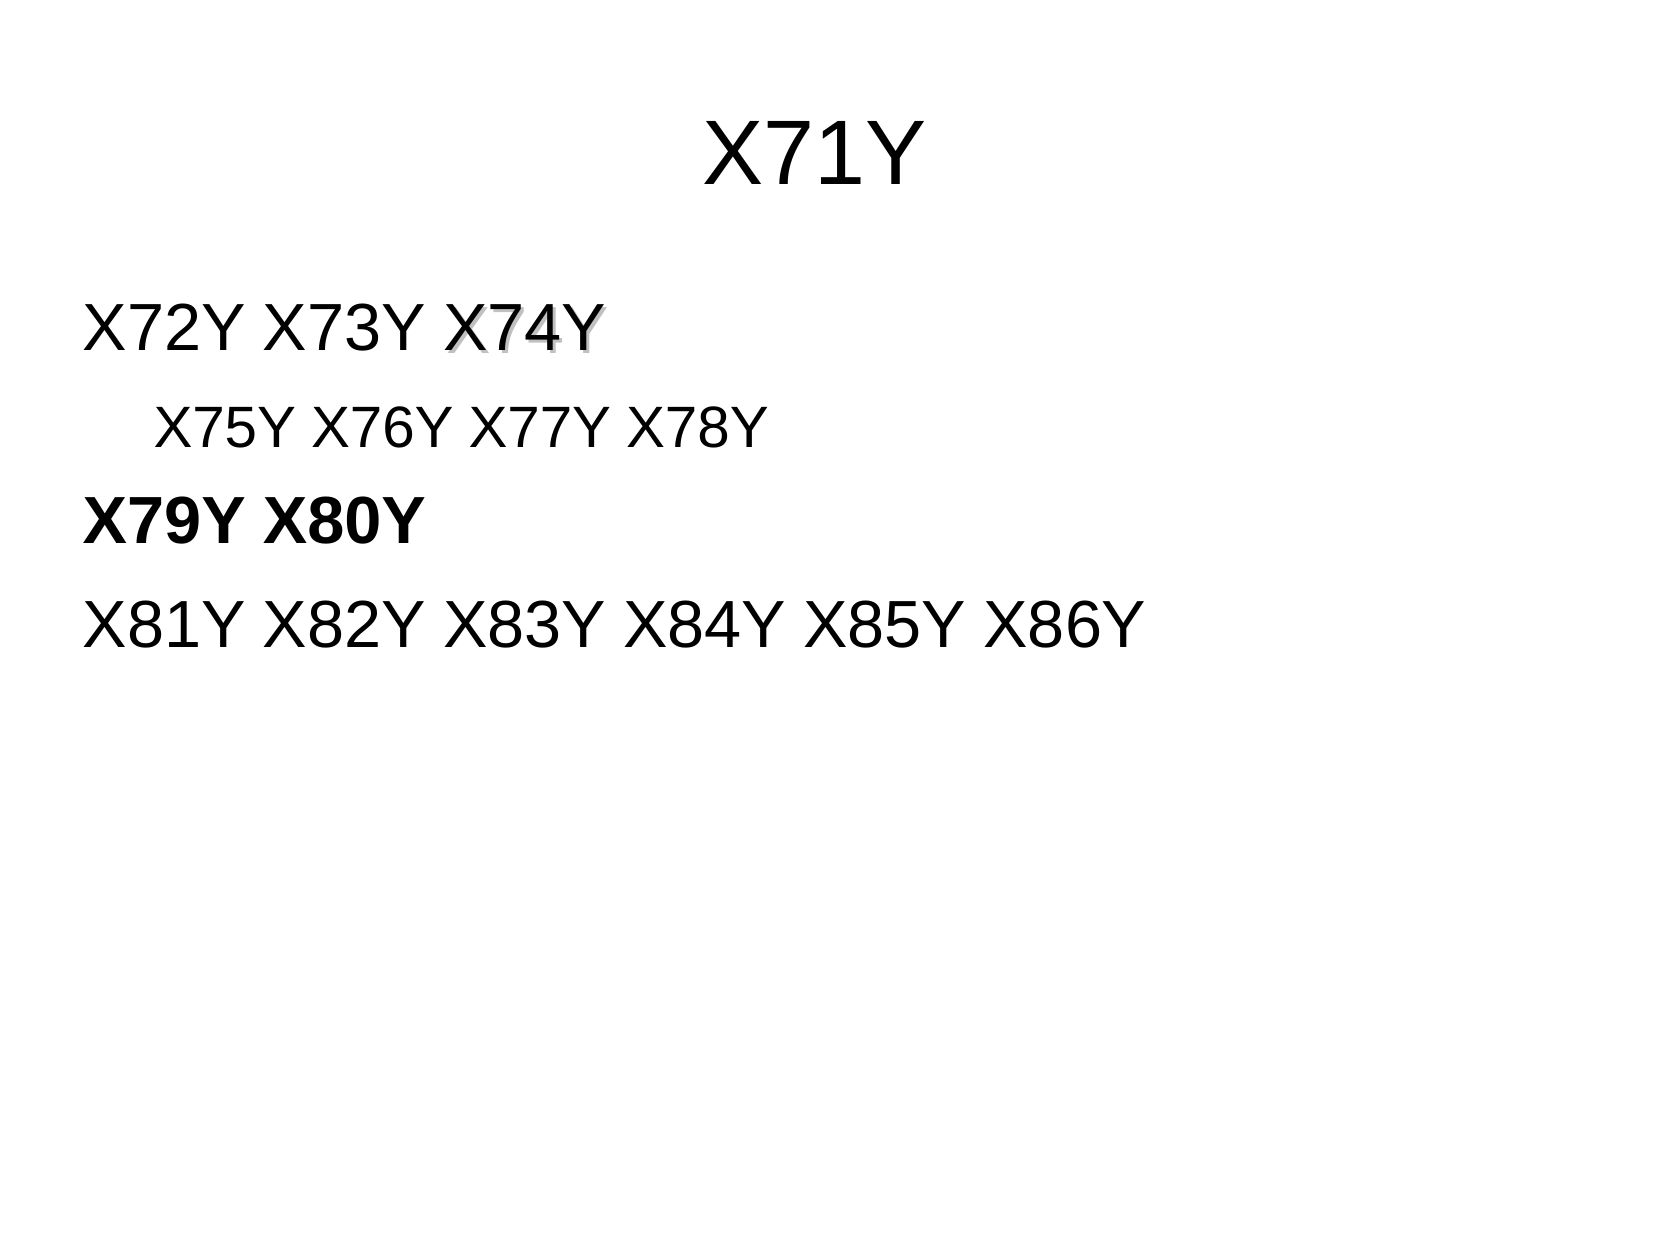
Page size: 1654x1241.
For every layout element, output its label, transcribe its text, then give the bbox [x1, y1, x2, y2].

title X71Y [82, 56, 1571, 250]
list X72Y X73Y X74Y X75Y X76Y X77Y X78Y X79Y X80Y X81Y X82Y X83Y X84Y X85Y X86Y [82, 290, 1571, 1094]
